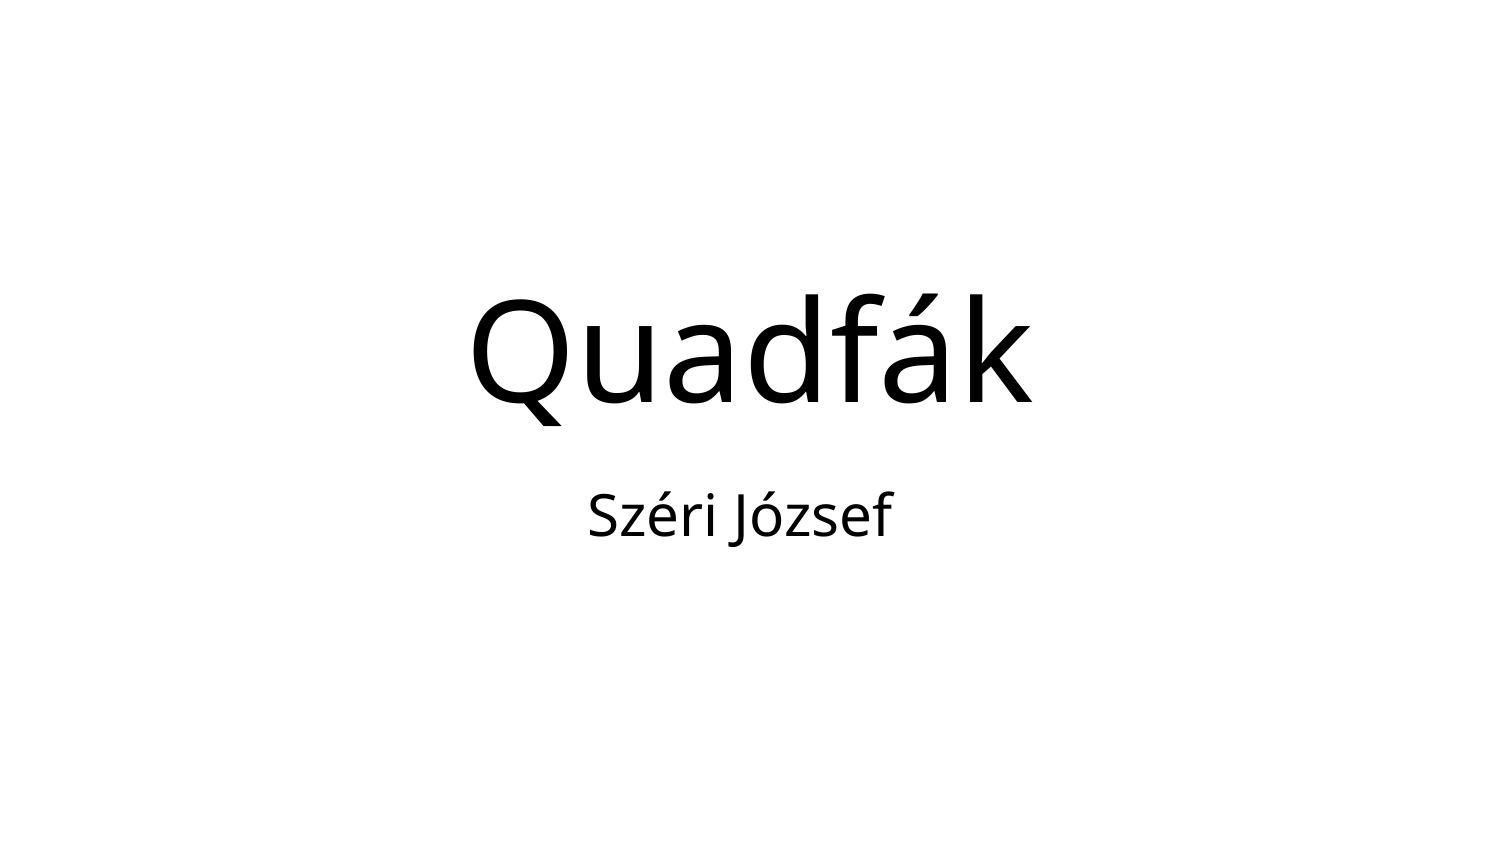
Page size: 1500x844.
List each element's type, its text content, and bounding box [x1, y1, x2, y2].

title Quadfák [51, 122, 1449, 459]
subtitle Széri József [41, 458, 1439, 589]
